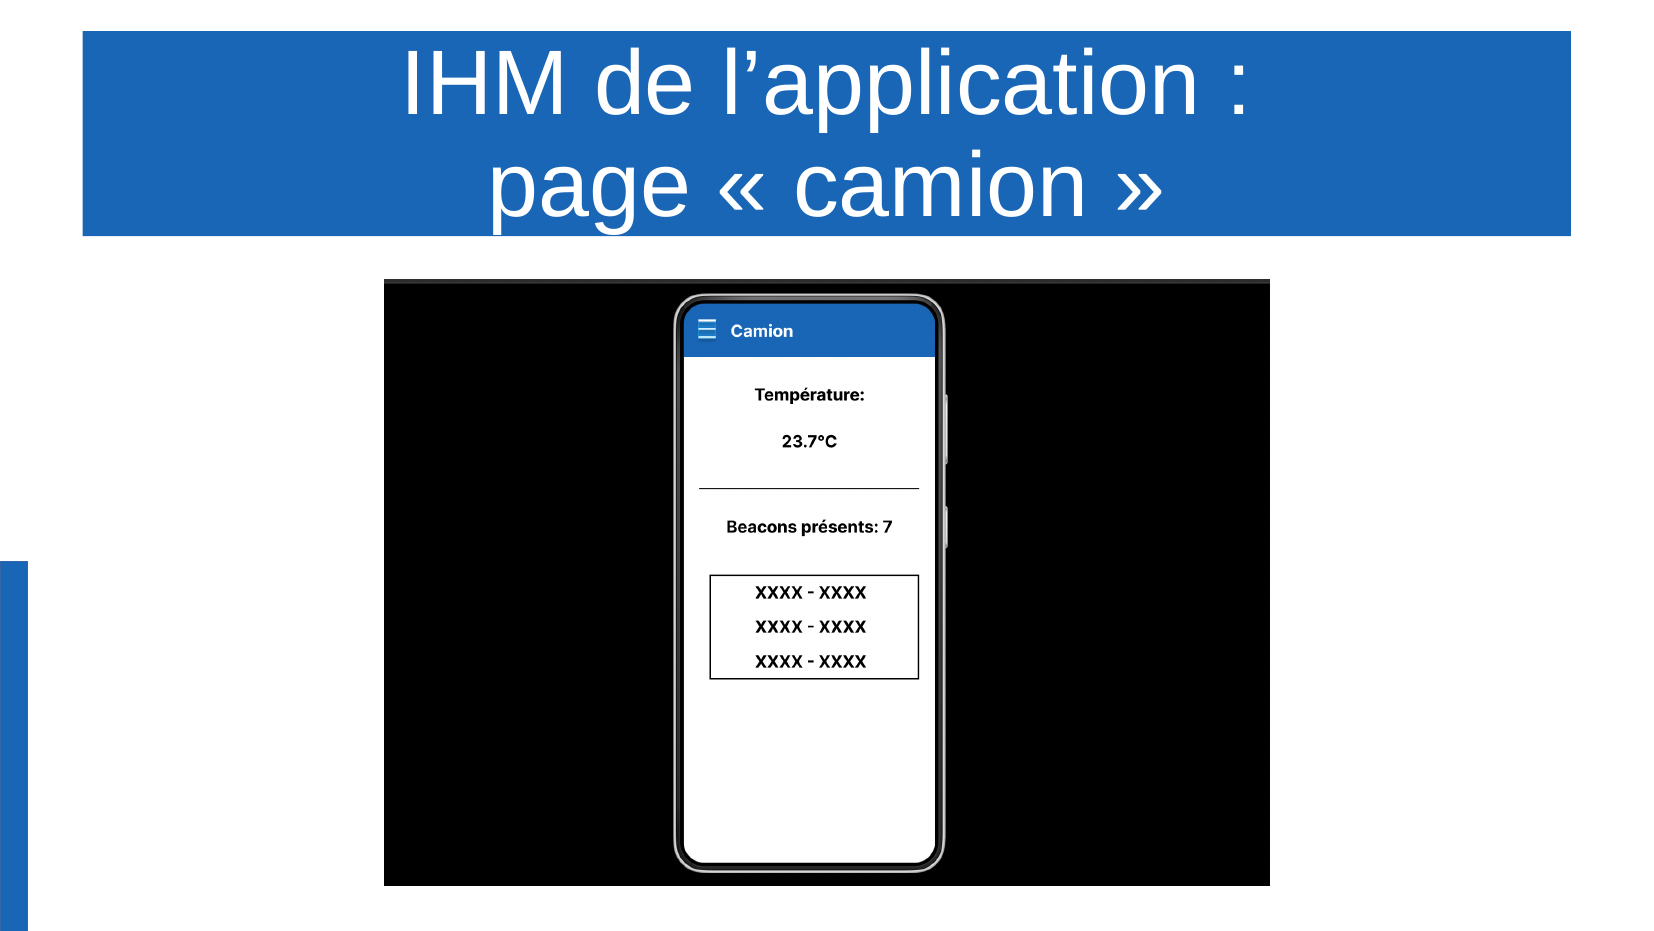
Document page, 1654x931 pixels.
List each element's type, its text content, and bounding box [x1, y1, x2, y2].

title IHM de l’application : page « camion » [82, 31, 1571, 237]
text_box [0, 561, 28, 931]
picture [384, 279, 1270, 886]
